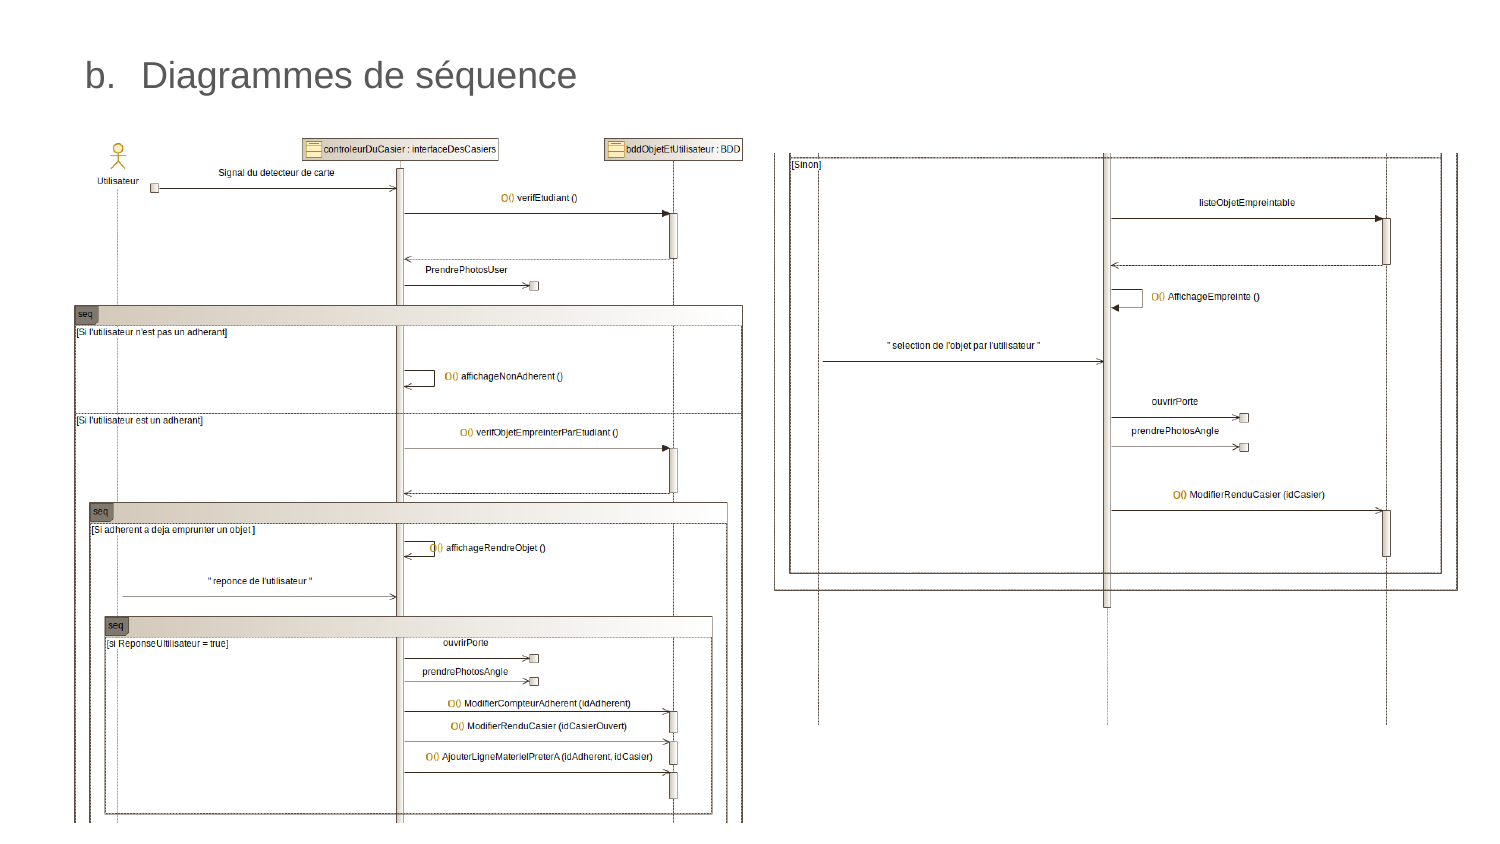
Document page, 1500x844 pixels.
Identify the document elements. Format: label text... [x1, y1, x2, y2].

list Diagrammes de séquence [51, 33, 1449, 153]
picture [51, 130, 1465, 823]
